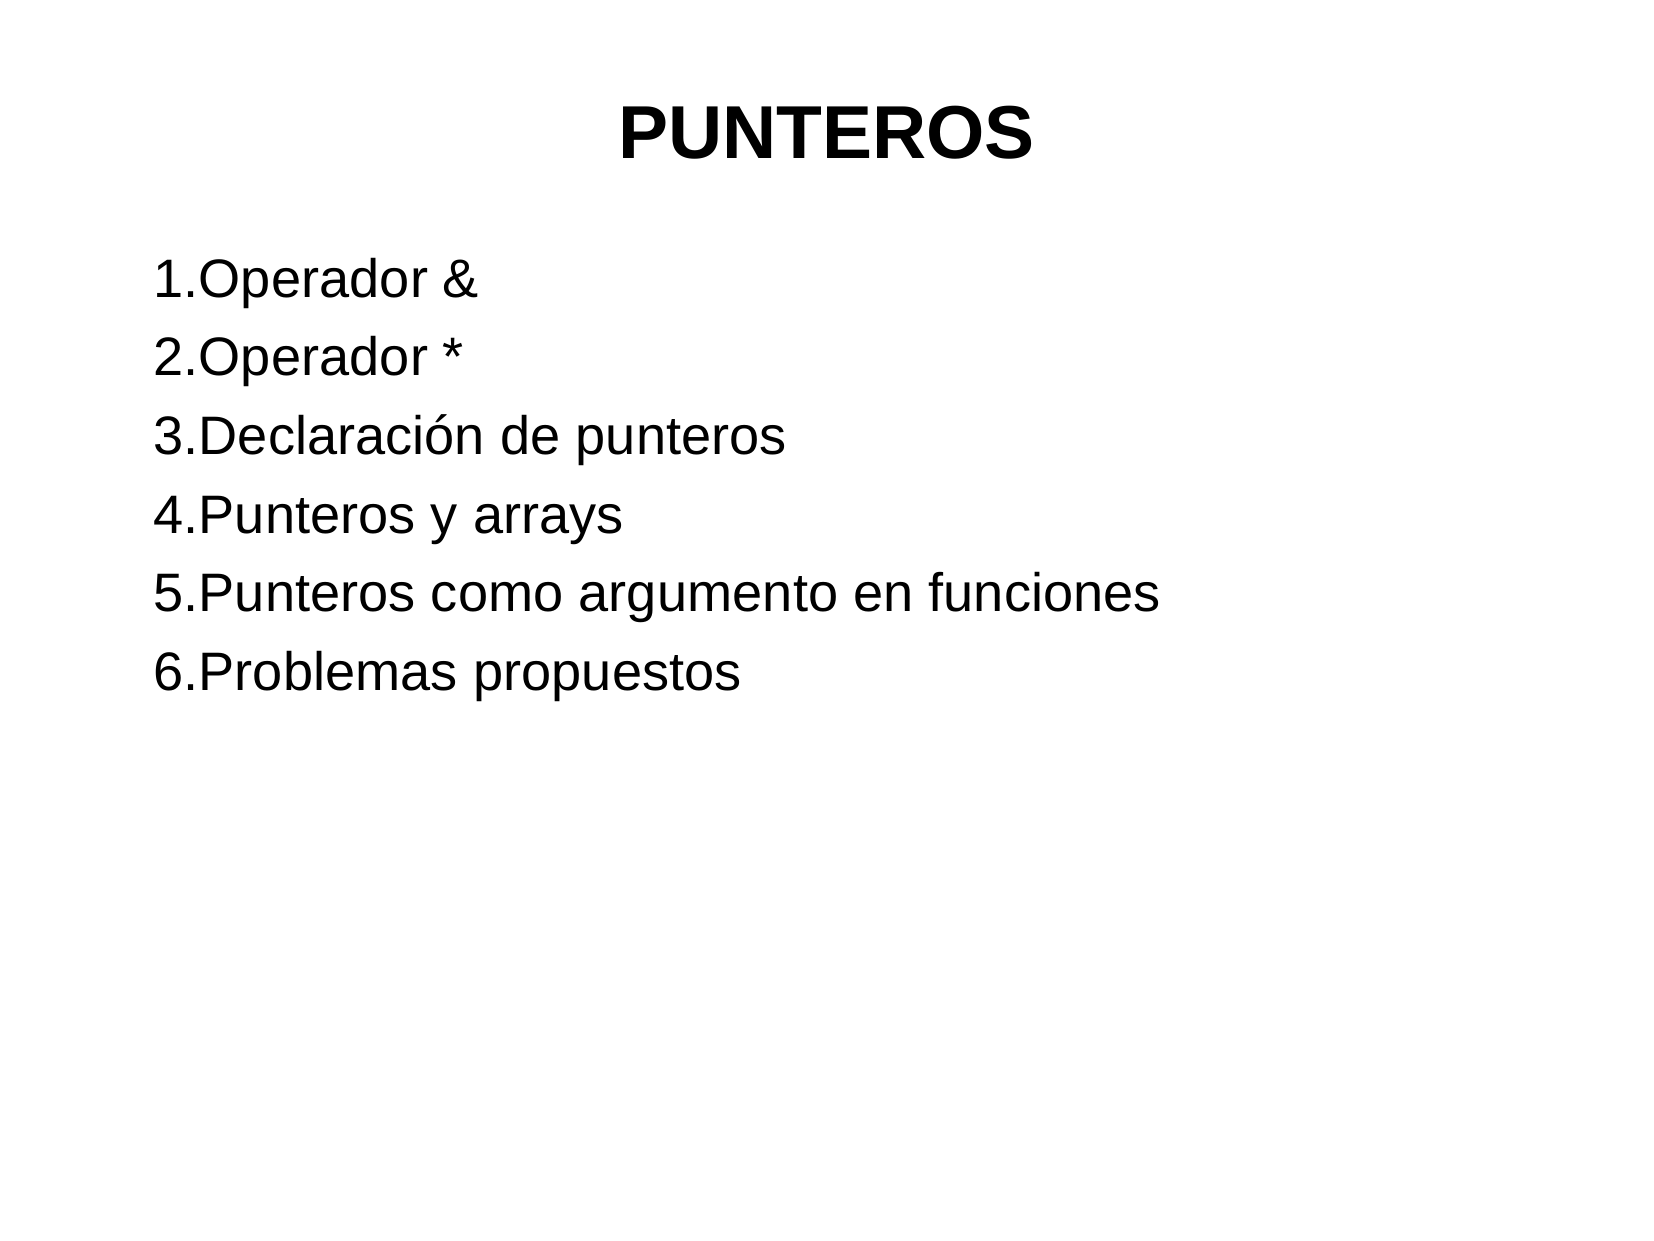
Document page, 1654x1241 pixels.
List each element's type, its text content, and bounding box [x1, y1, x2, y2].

text_box Operador & Operador * Declaración de punteros Punteros y arrays Punteros como argumento en funciones Problemas propuestos [153, 248, 1465, 1138]
title PUNTEROS [82, 29, 1571, 237]
